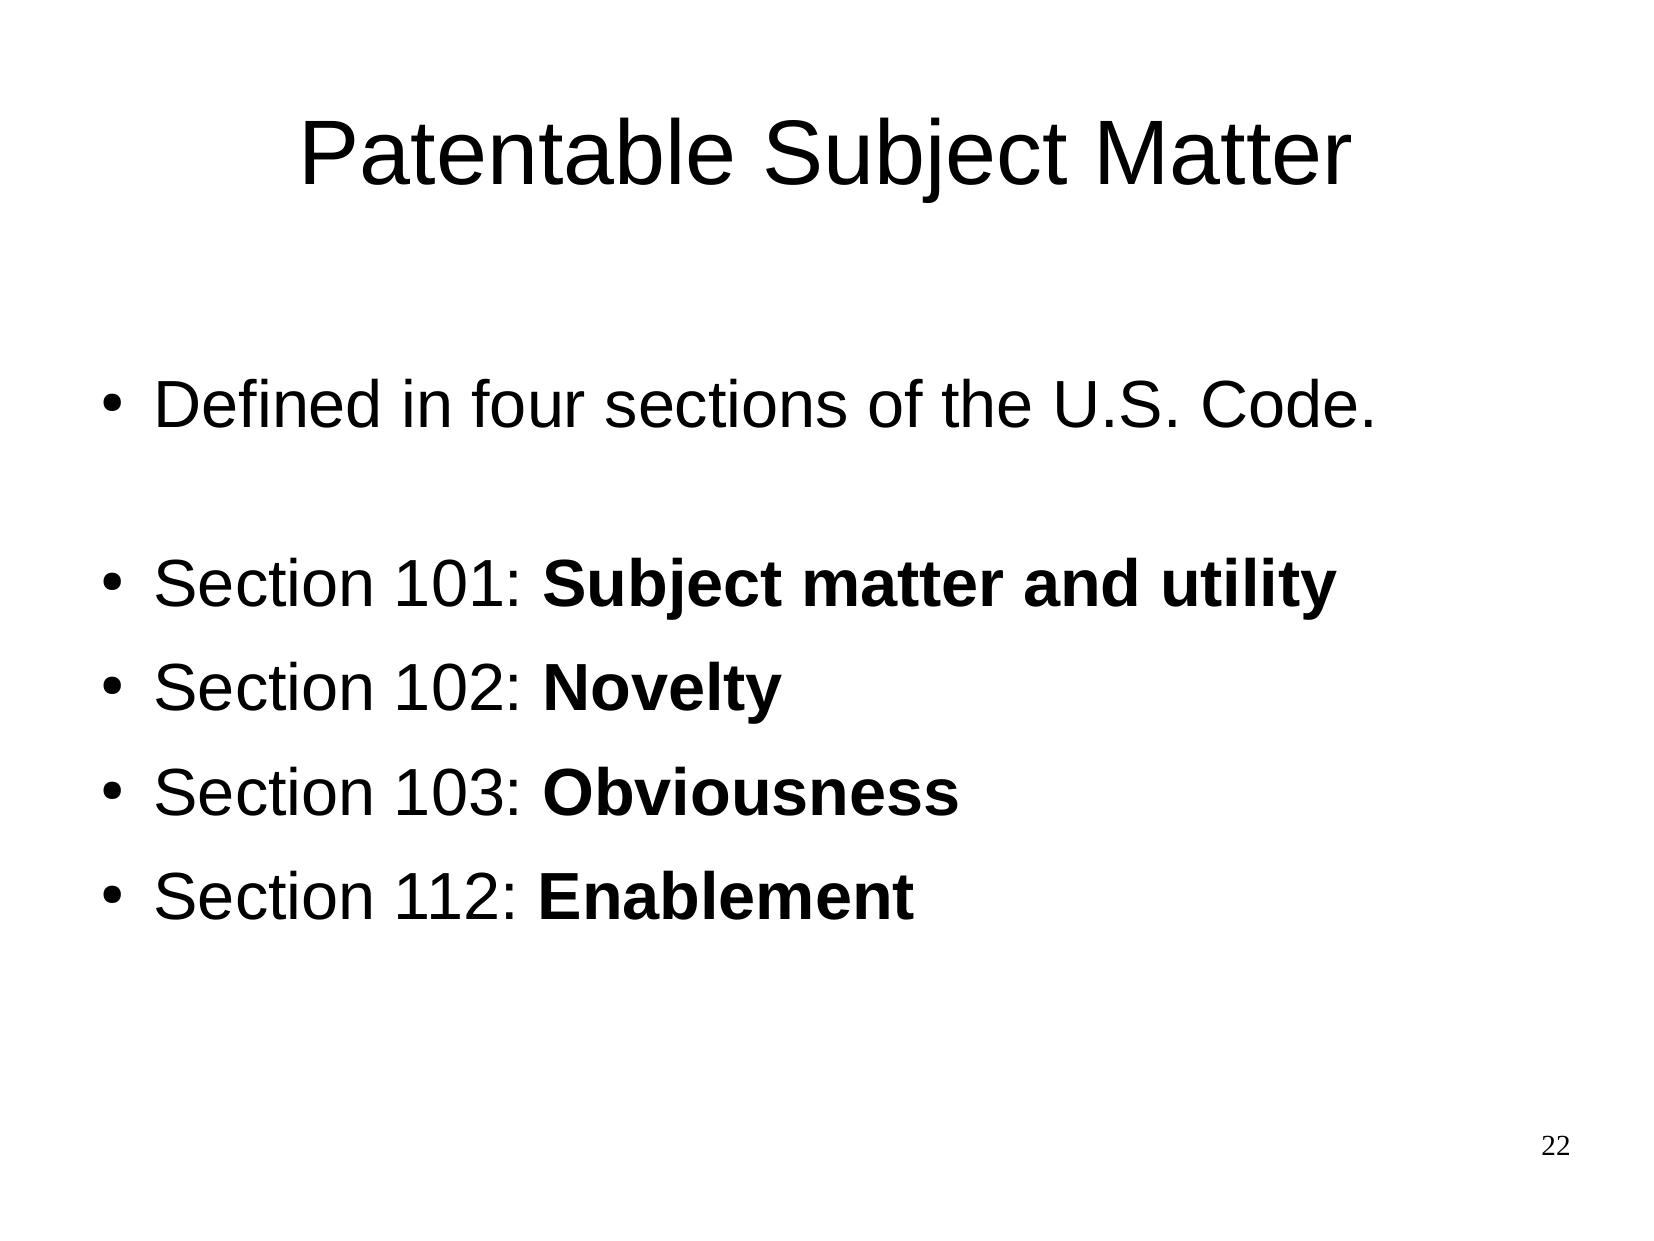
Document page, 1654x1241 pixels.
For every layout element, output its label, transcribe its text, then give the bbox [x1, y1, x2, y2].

title Patentable Subject Matter [82, 56, 1571, 250]
list Defined in four sections of the U.S. Code. Section 101: Subject matter and utility Section 102: Novelty Section 103: Obviousness Section 112: Enablement [82, 366, 1571, 1171]
